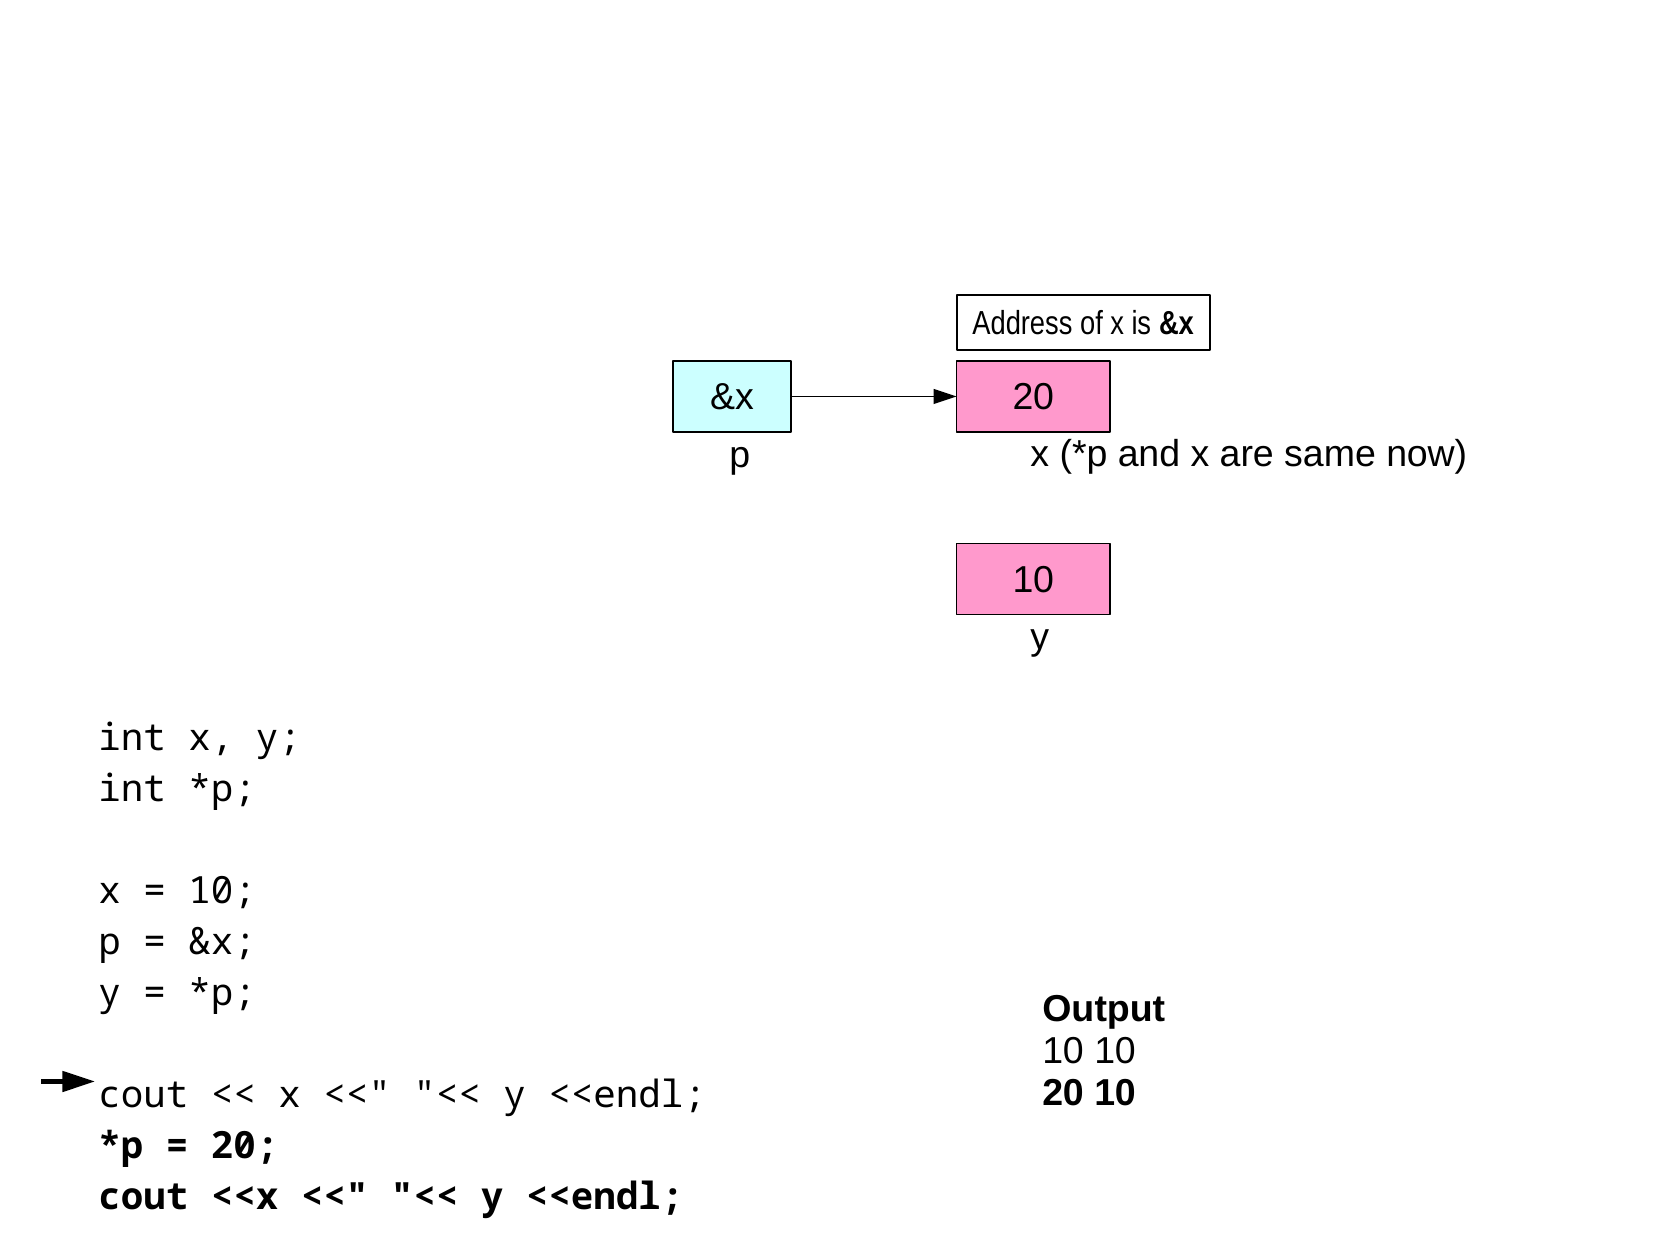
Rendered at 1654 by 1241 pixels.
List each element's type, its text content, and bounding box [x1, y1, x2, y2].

text_box 10 [956, 543, 1111, 615]
text_box Output 10 10 20 10 [1027, 980, 1181, 1122]
text_box x (*p and x are same now) [1015, 425, 1483, 483]
text_box y [1015, 607, 1064, 665]
text_box 20 [956, 360, 1111, 432]
text_box int x, y; int *p; x = 10; p = &x; y = *p; cout << x <<" "<< y <<endl; *p = 20; cout <<x <<" "<< y <<endl; [82, 702, 722, 1157]
text_box p [714, 425, 765, 483]
text_box &x [673, 360, 792, 432]
text_box Address of x is &x [956, 295, 1210, 351]
